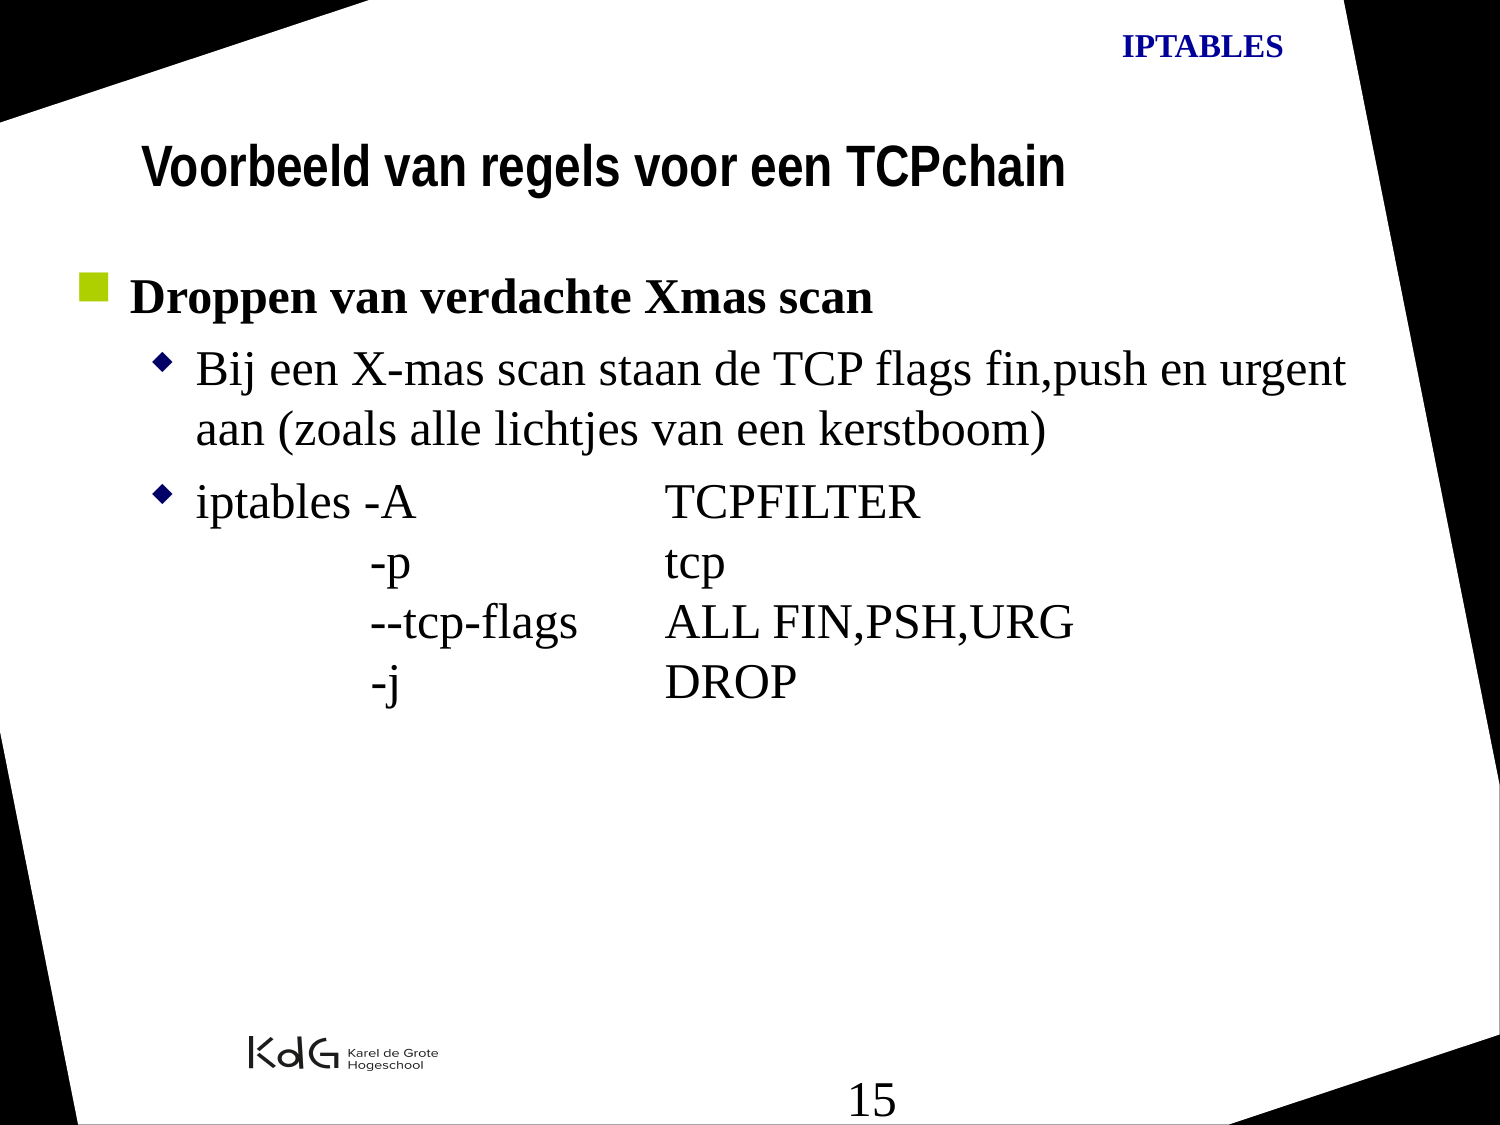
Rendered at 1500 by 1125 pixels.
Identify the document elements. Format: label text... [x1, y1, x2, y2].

text_box Droppen van verdachte Xmas scan Bij een X-mas scan staan de TCP flags fin,push en urgent aan (zoals alle lichtjes van een kerstboom) iptables -A TCPFILTER -p tcp --tcp-flags ALL FIN,PSH,URG -j DROP [75, 263, 1425, 1006]
picture [249, 1036, 438, 1071]
text_box Voorbeeld van regels voor een TCPchain [141, 72, 1447, 253]
